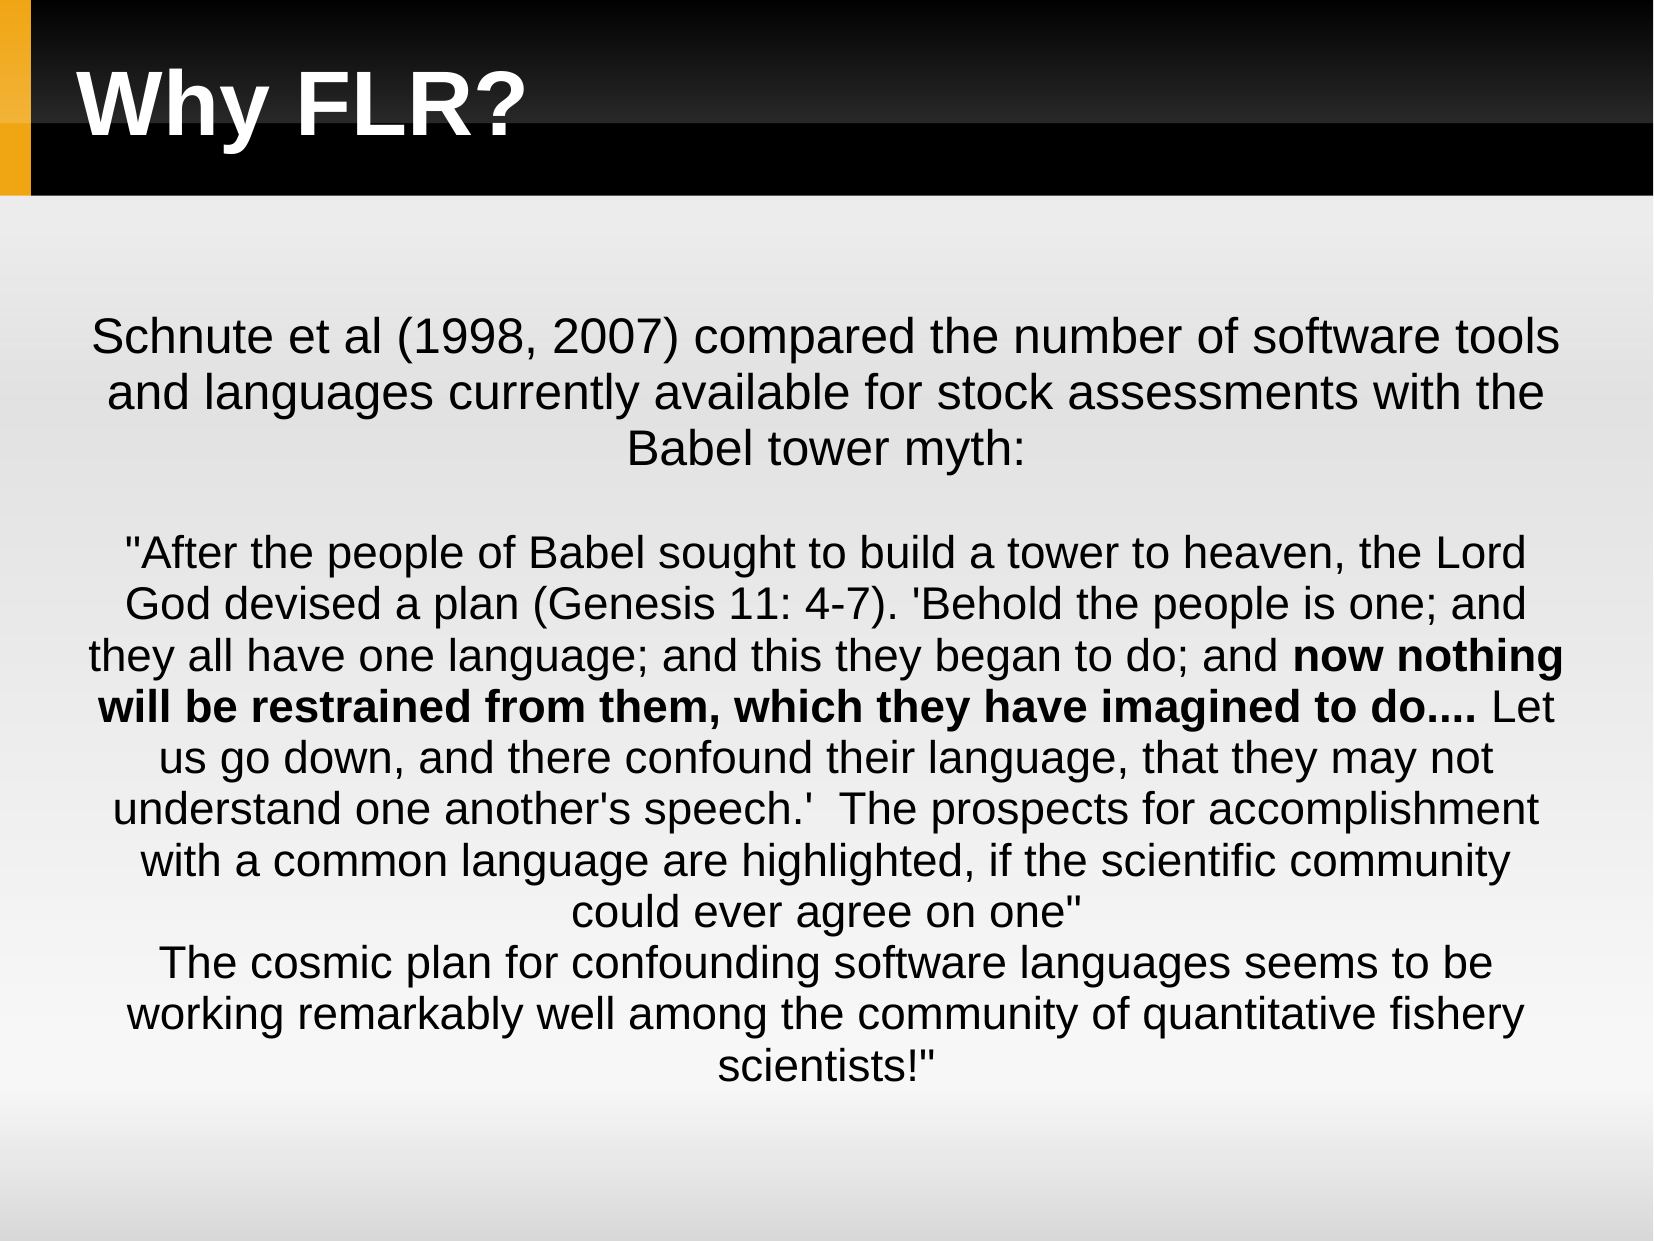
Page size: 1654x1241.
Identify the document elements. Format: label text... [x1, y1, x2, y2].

picture [0, 0, 1654, 1241]
title Why FLR? [76, 7, 1565, 200]
subtitle Schnute et al (1998, 2007) compared the number of software tools and languages currently available for stock assessments with the Babel tower myth: "After the people of Babel sought to build a tower to heaven, the Lord God devised a plan (Genesis 11: 4-7). 'Behold the people is one; and they all have one language; and this they began to do; and now nothing will be restrained from them, which they have imagined to do.... Let us go down, and there confound their language, that they may not understand one another's speech.' The prospects for accomplishment with a common language are highlighted, if the scientific community could ever agree on one" The cosmic plan for confounding software languages seems to be working remarkably well among the community of quantitative fishery scientists!" [82, 297, 1571, 1102]
